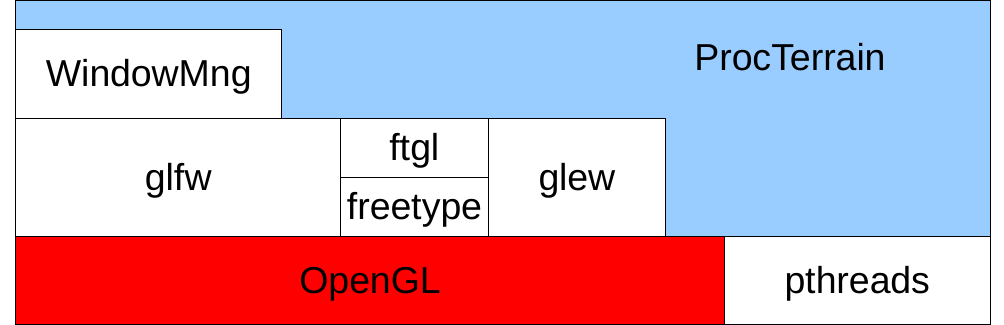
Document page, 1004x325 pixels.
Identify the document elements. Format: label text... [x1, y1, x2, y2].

text_box ProcTerrain [679, 29, 946, 87]
text_box glew [488, 118, 666, 236]
text_box freetype [340, 177, 488, 236]
text_box WindowMng [15, 29, 282, 119]
text_box glfw [15, 118, 340, 236]
text_box OpenGL [15, 236, 724, 325]
text_box pthreads [724, 236, 991, 325]
text_box [15, 0, 991, 236]
text_box ftgl [340, 118, 488, 177]
